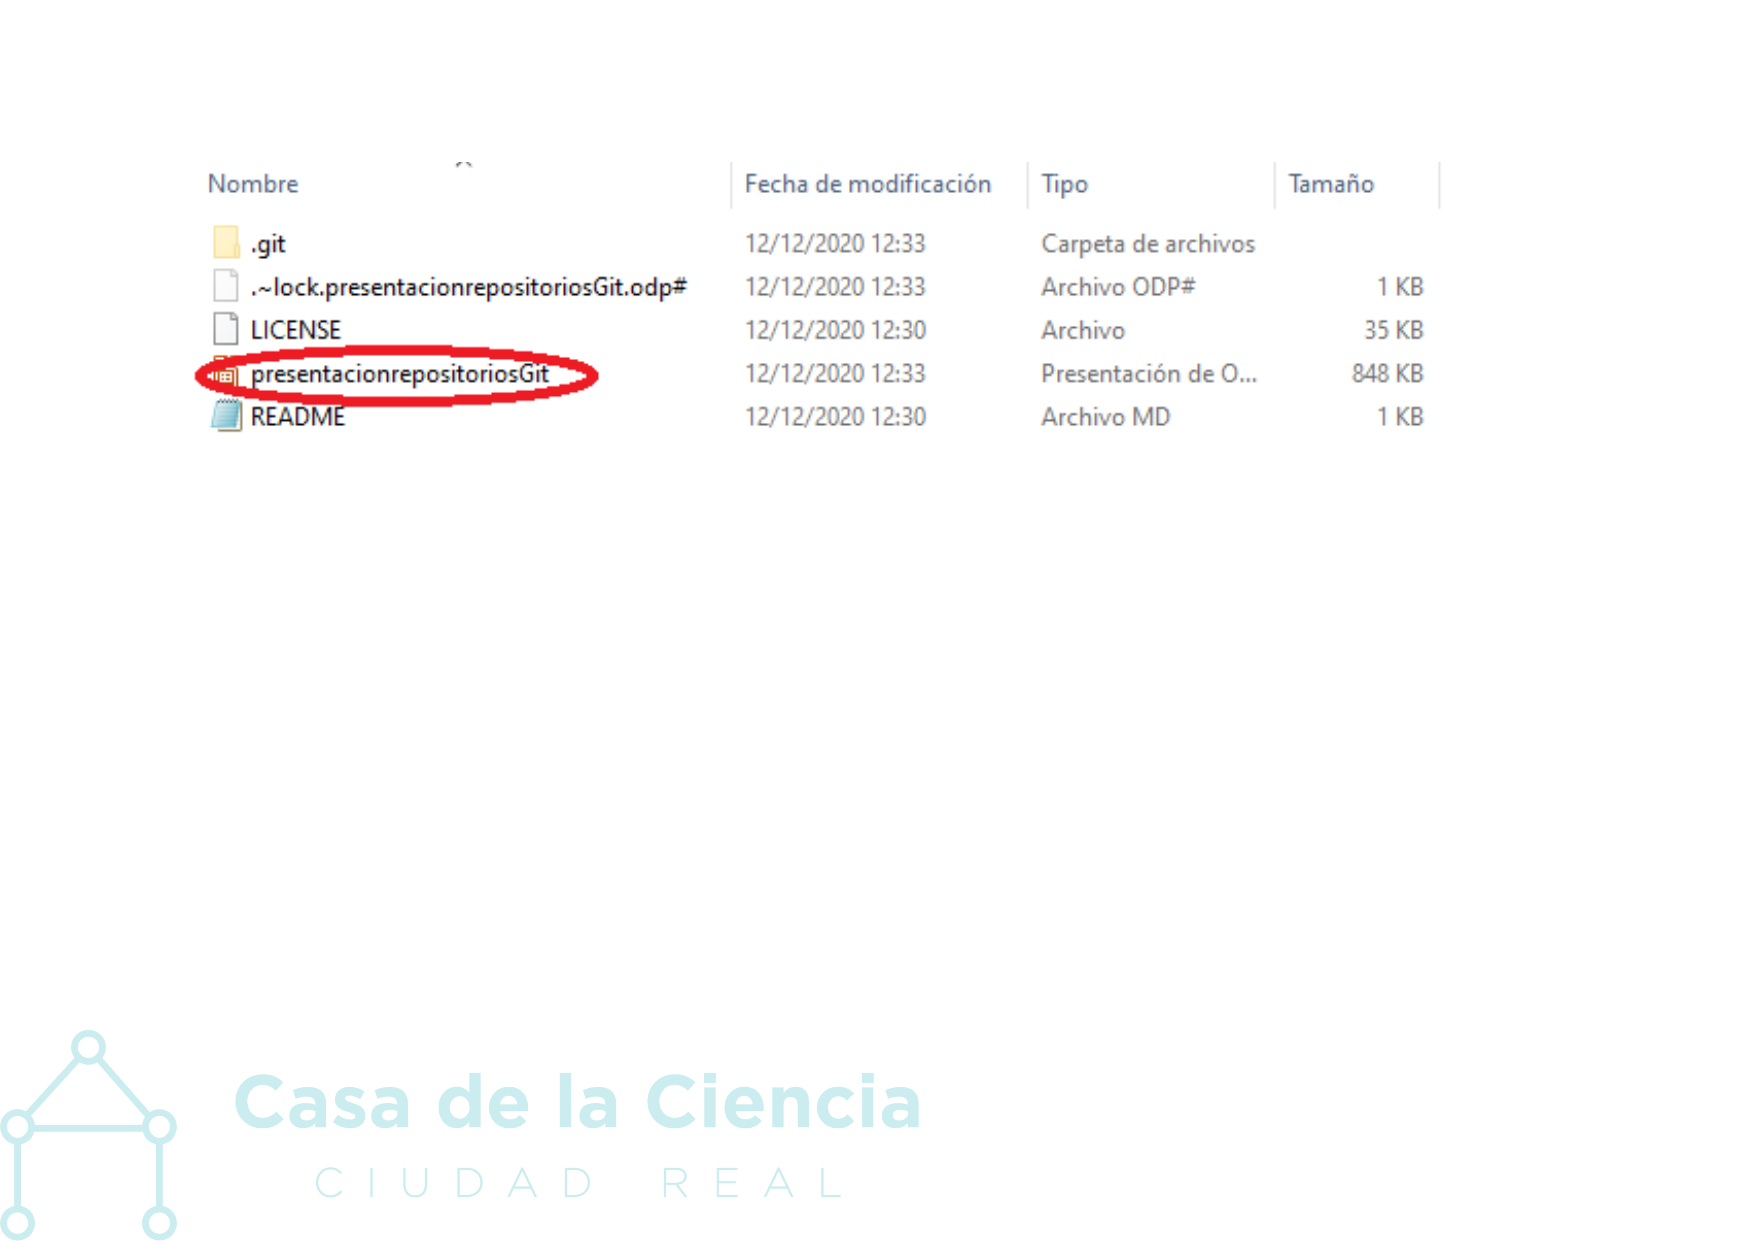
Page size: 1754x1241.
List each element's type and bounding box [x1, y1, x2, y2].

picture [177, 162, 1651, 556]
